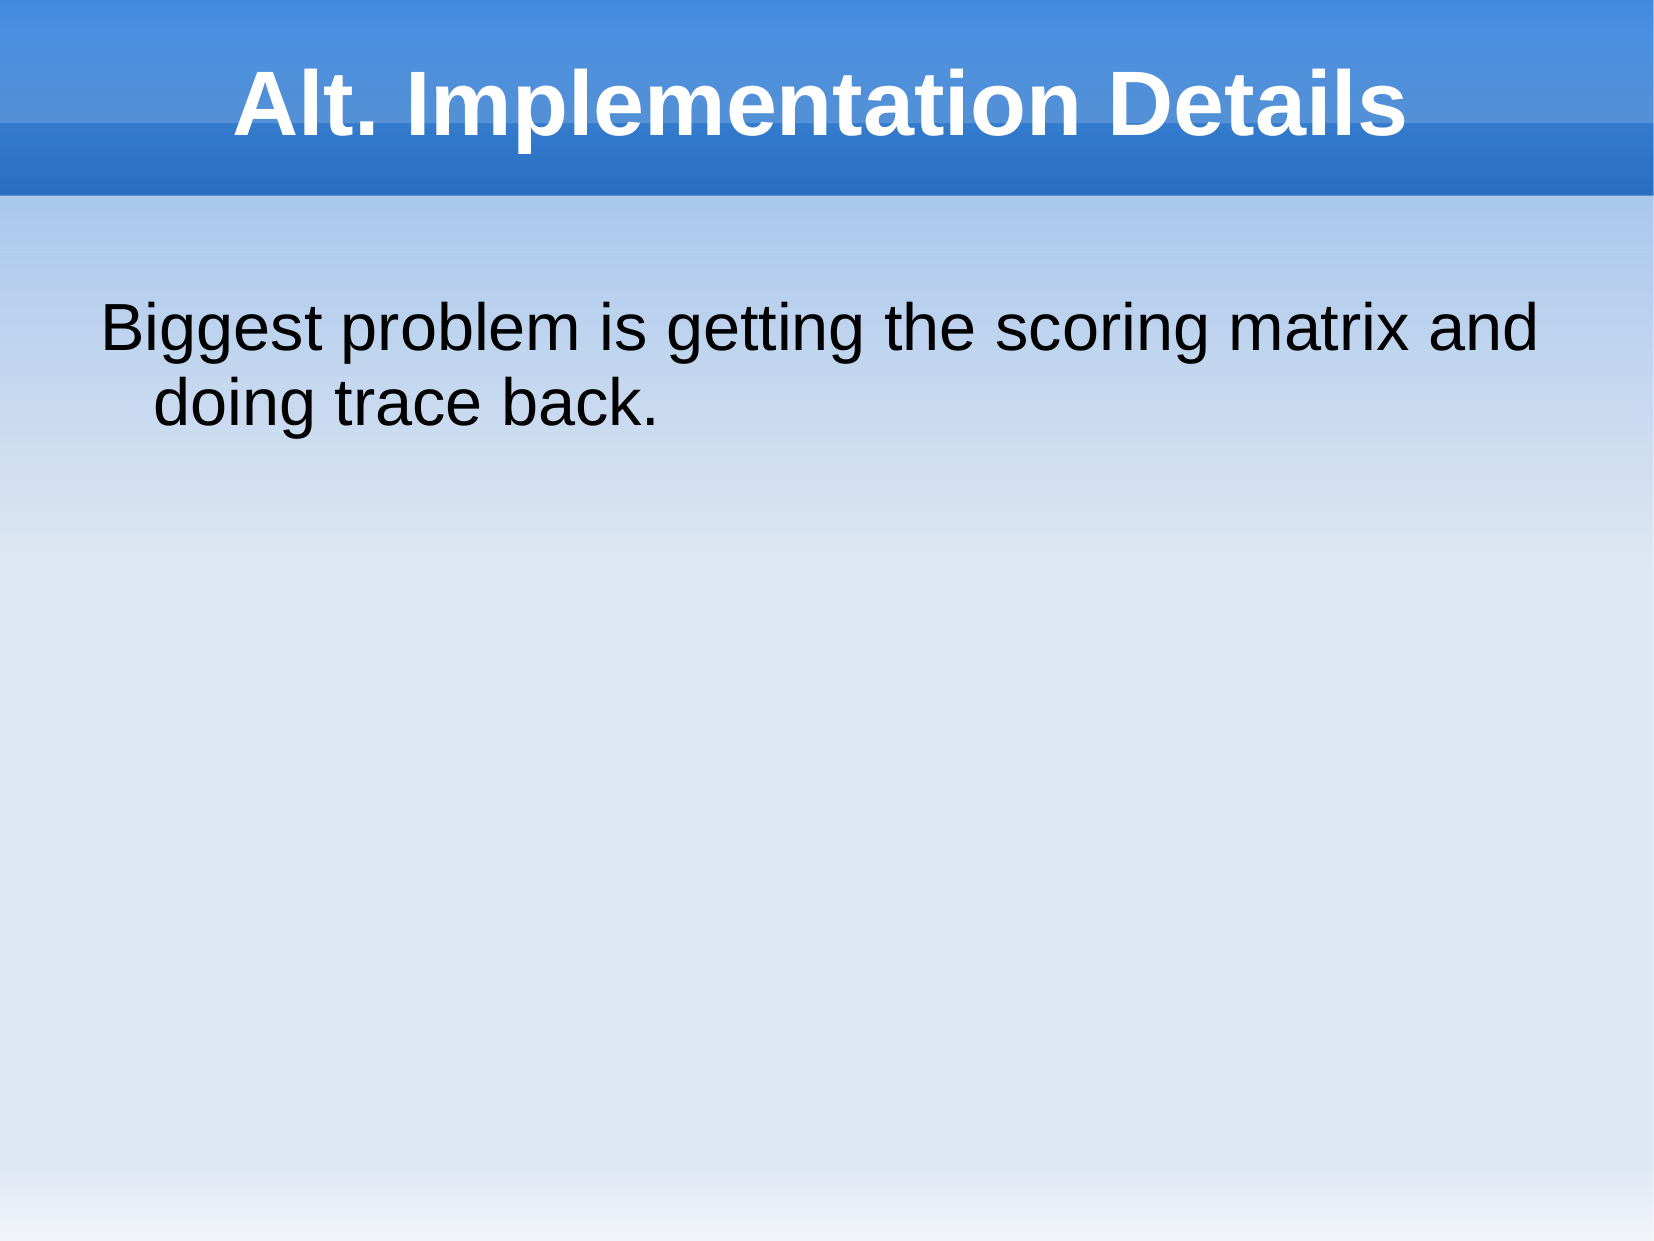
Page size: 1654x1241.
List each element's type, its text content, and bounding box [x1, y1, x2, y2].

title Alt. Implementation Details [76, 7, 1565, 200]
picture [0, 0, 1654, 1241]
list Biggest problem is getting the scoring matrix and doing trace back. [82, 290, 1571, 1094]
